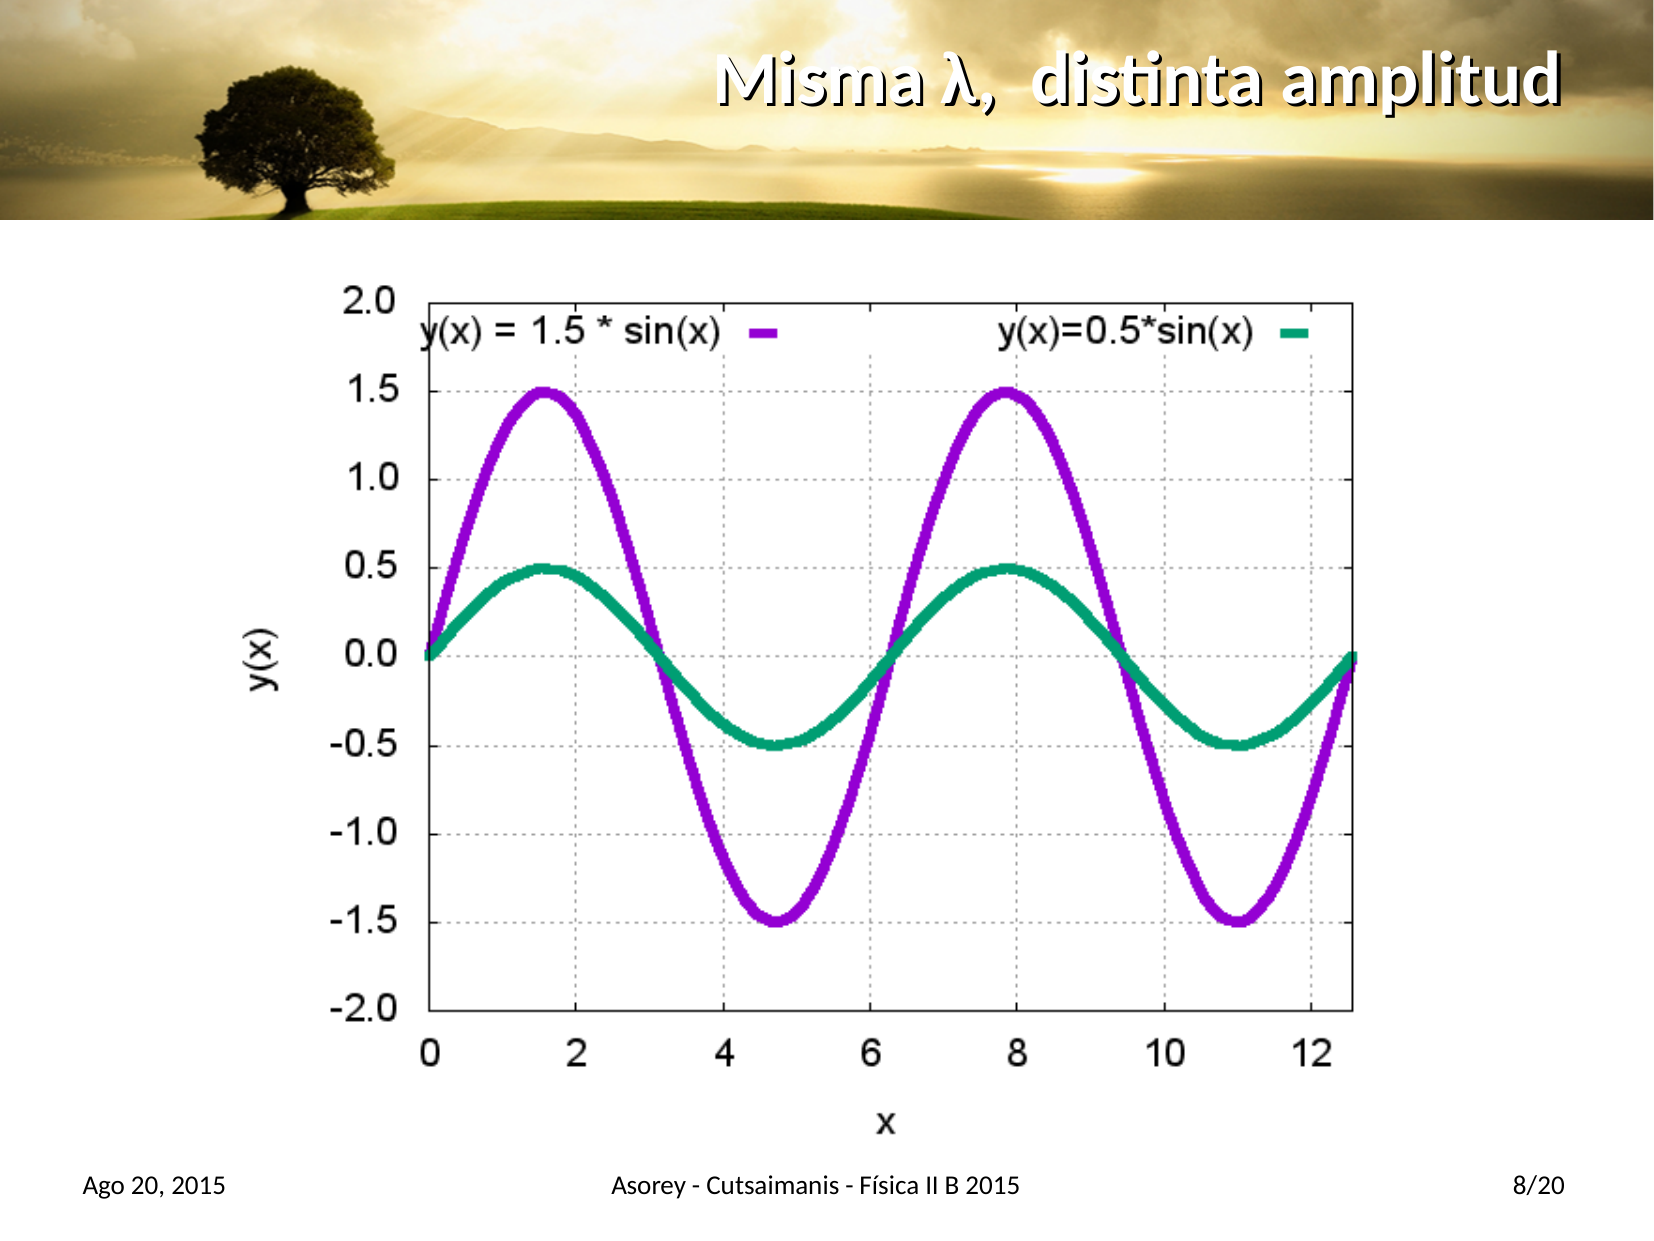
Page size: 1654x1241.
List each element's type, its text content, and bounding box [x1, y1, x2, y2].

picture [226, 254, 1427, 1156]
picture [0, 0, 1654, 220]
title Misma λ, distinta amplitud [75, 19, 1564, 151]
